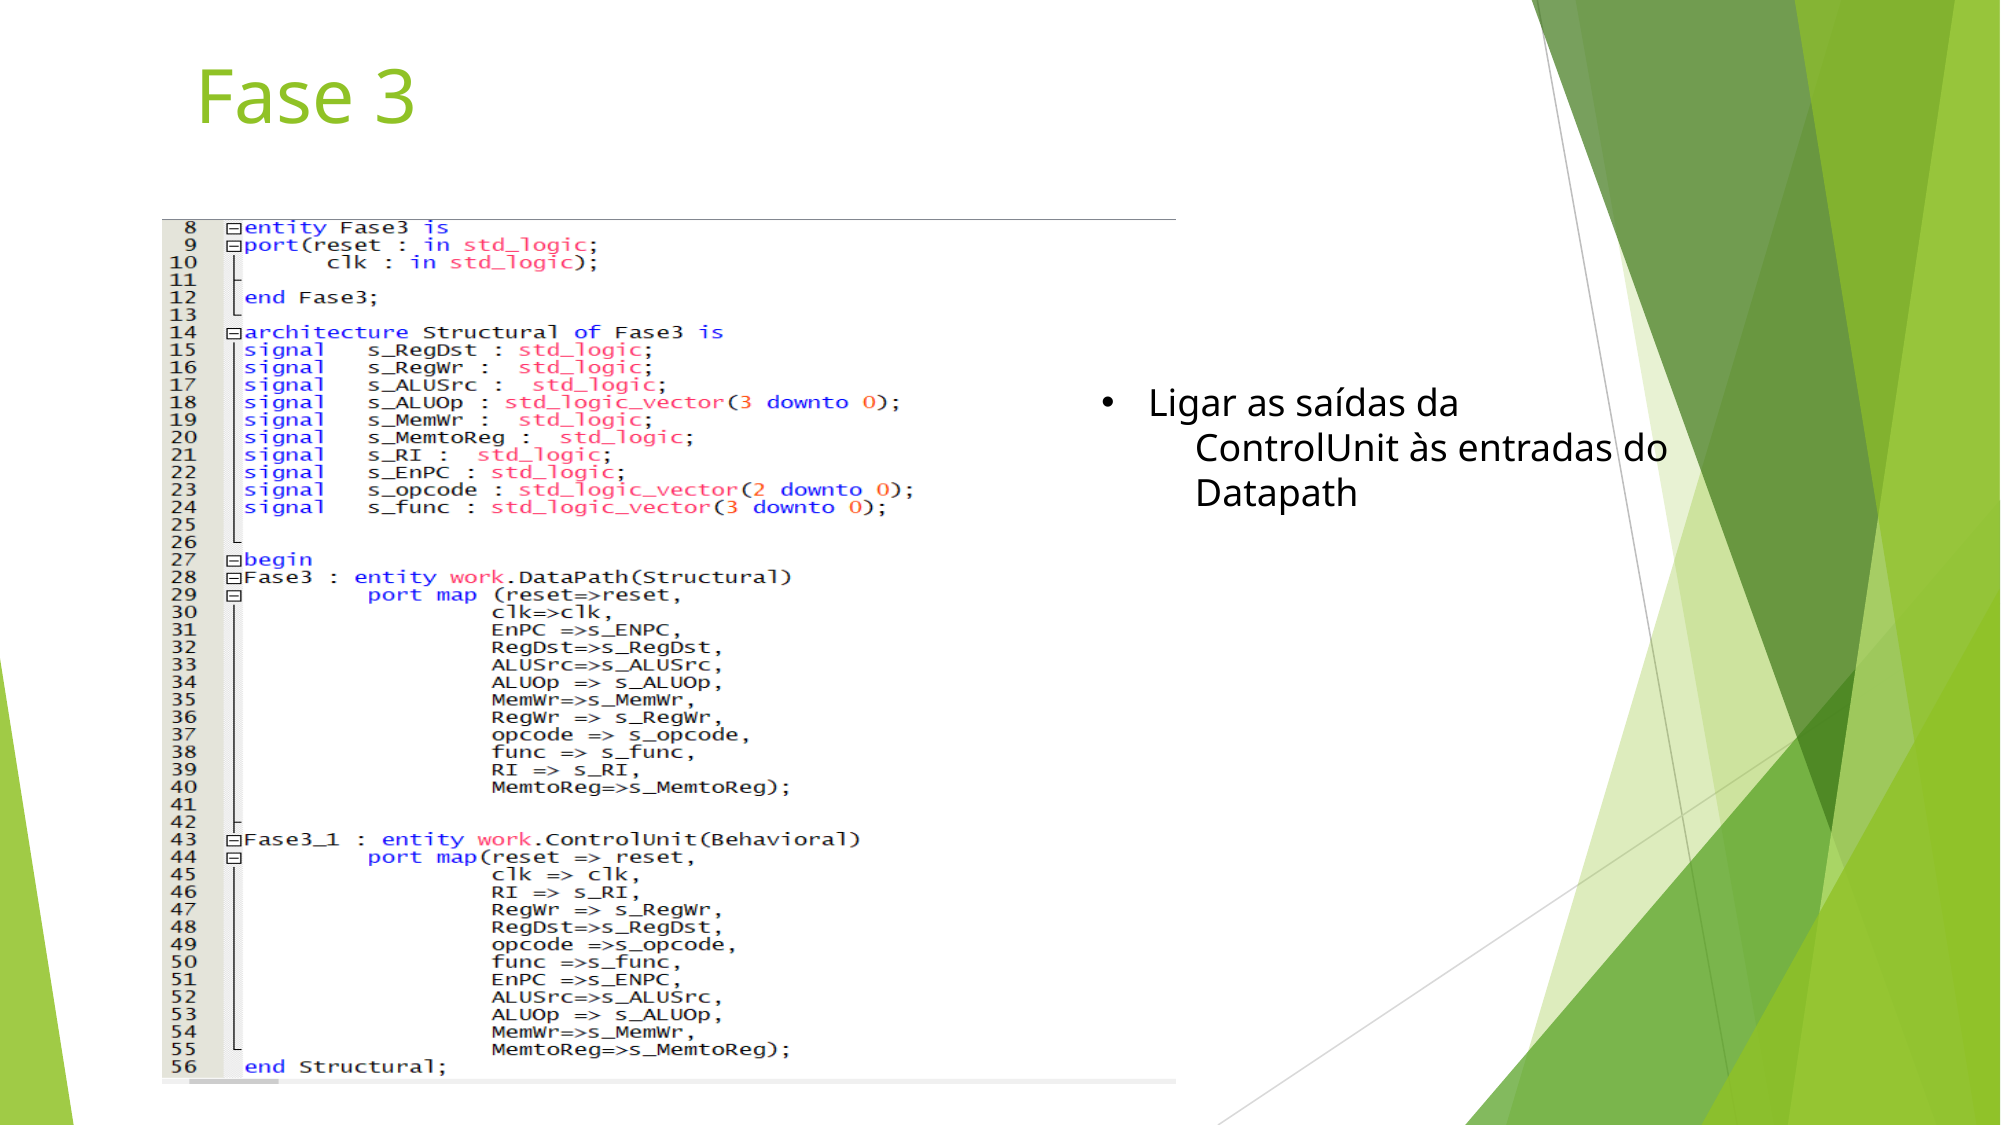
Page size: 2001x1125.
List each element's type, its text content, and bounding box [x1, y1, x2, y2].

title Fase 3 [180, 41, 1906, 259]
text_box Ligar as saídas da ControlUnit às entradas do Datapath [1086, 371, 1685, 478]
picture [162, 219, 1176, 1084]
